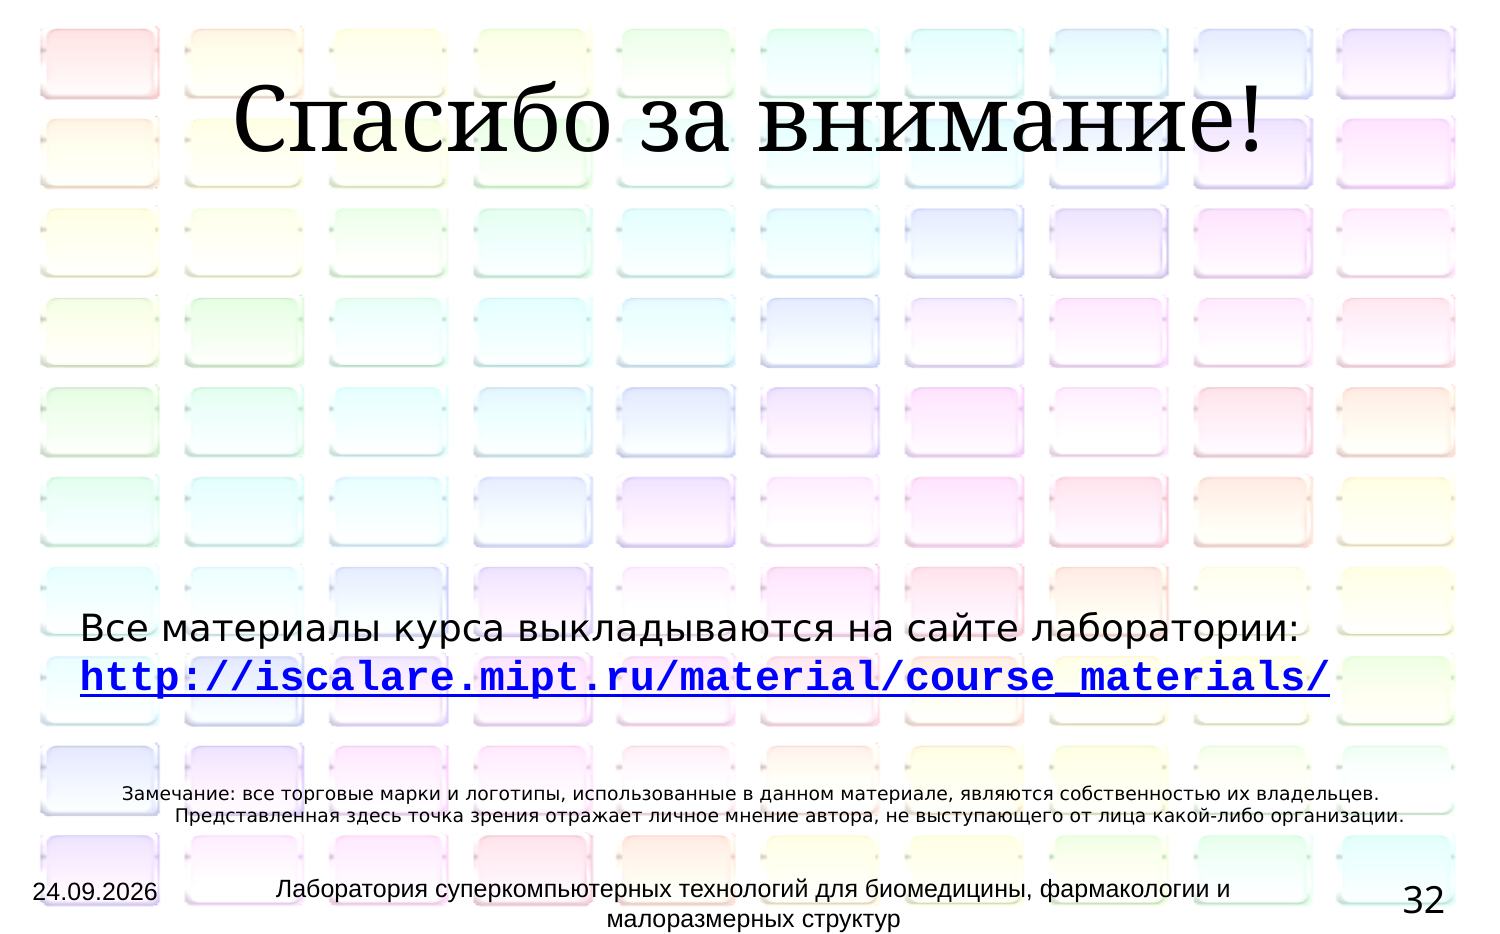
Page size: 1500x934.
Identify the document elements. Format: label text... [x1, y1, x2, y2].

title Спасибо за внимание! [75, 52, 1426, 178]
text_box Лаборатория суперкомпьютерных технологий для биомедицины, фармакологии и малоразмерных структур [171, 864, 1338, 915]
list Замечание: все торговые марки и логотипы, использованные в данном материале, являются собственностью их владельцев. Представленная здесь точка зрения отражает личное мнение автора, не выступающего от лица какой-либо организации. [18, 773, 1498, 834]
picture [0, 0, 1500, 933]
text_box Все материалы курса выкладываются на сайте лаборатории: http://iscalare.mipt.ru/material/course_materials/ [64, 596, 1365, 707]
text_box <number> [1387, 868, 1473, 918]
text_box 18.11.2012 [17, 868, 184, 918]
